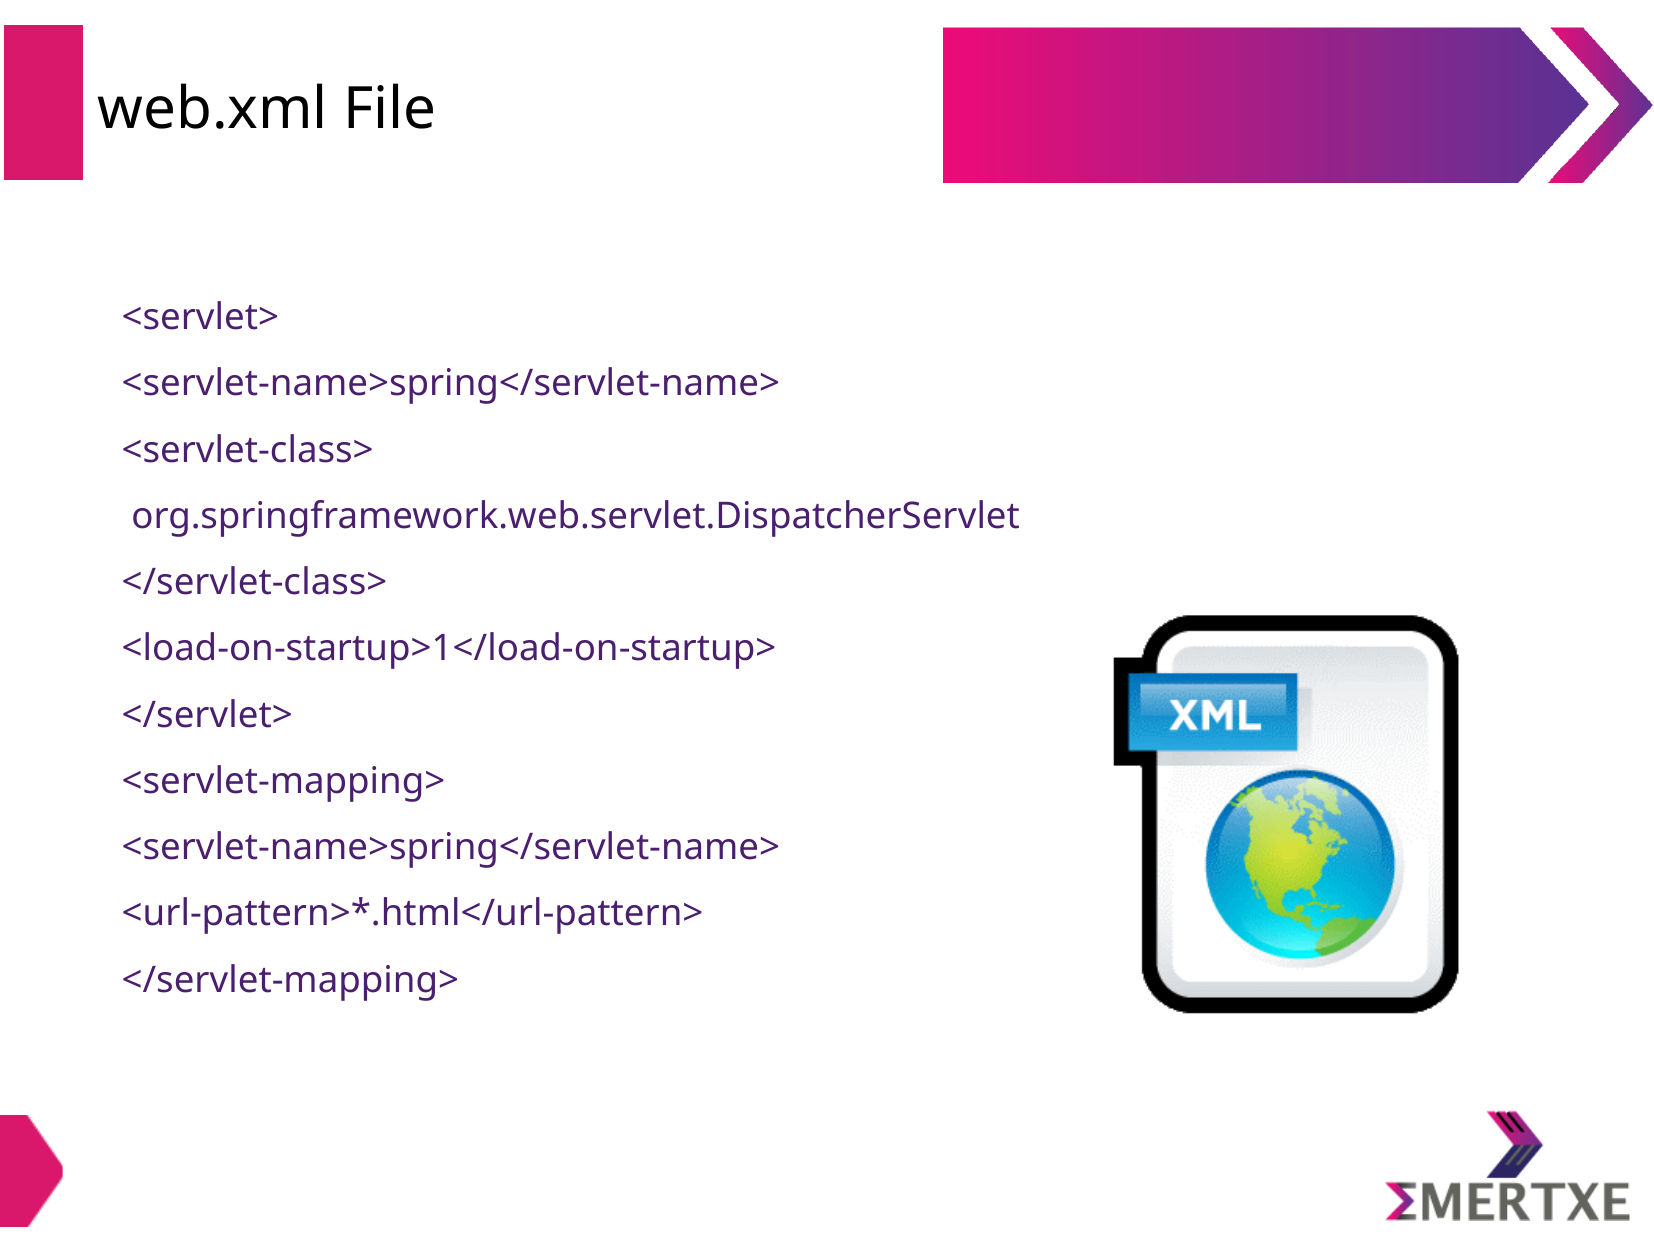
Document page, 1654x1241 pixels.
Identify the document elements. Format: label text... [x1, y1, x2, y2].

title web.xml File [82, 2, 1571, 210]
picture [1571, 27, 1653, 183]
picture [1385, 1107, 1631, 1221]
list <servlet> <servlet-name>spring</servlet-name> <servlet-class> org.springframework.web.servlet.DispatcherServlet </servlet-class> <load-on-startup>1</load-on-startup> </servlet> <servlet-mapping> <servlet-name>spring</servlet-name> <url-pattern>*.html</url-pattern> </servlet-mapping> [82, 290, 1571, 1010]
picture [1100, 614, 1501, 1015]
